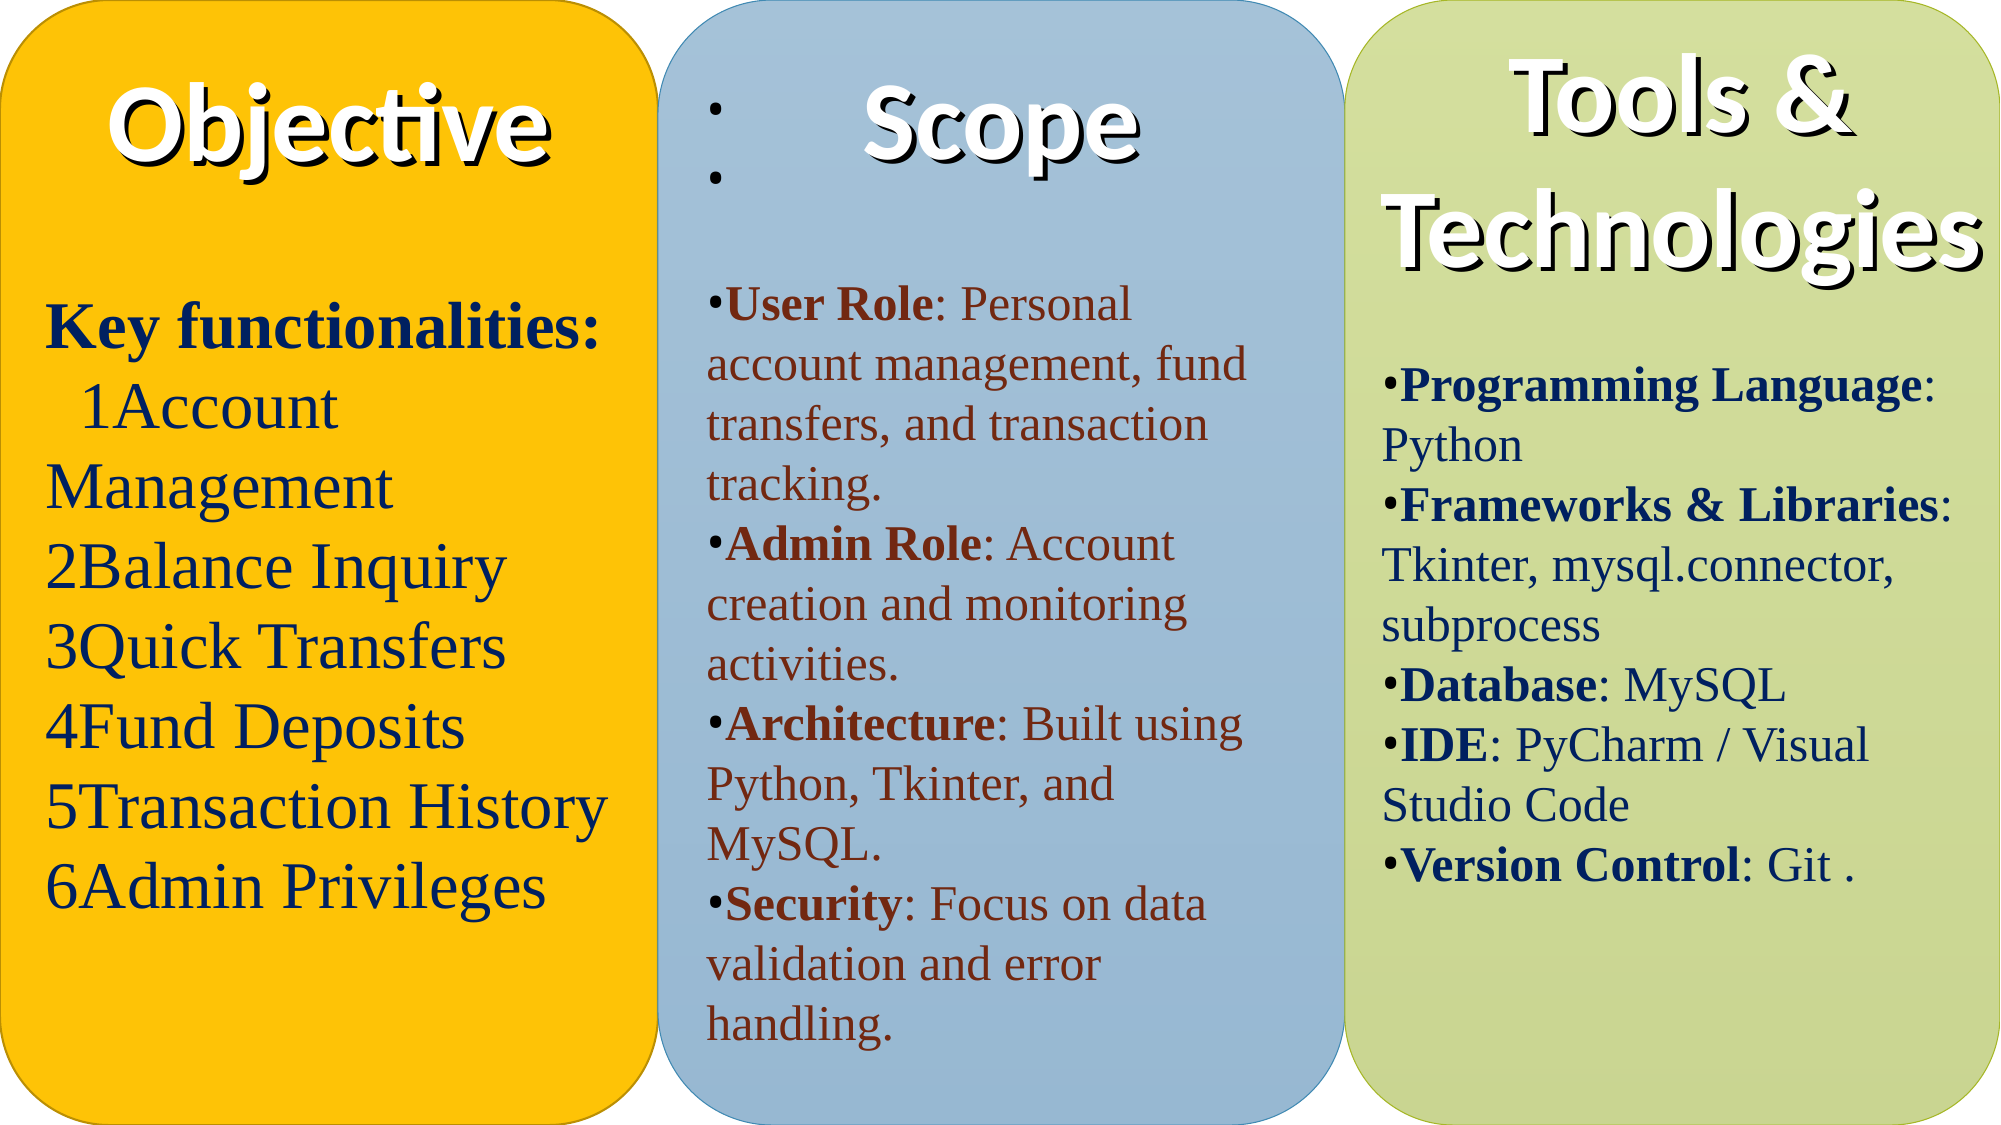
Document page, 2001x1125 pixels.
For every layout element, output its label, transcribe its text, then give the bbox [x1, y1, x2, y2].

text_box Scope [848, 39, 1155, 190]
text_box [1344, 45, 2000, 1125]
text_box Key functionalities: 1Account Management 2Balance Inquiry 3Quick Transfers 4Fund Deposits 5Transaction History 6Admin Privileges [31, 275, 640, 929]
text_box User Role: Personal account management, fund transfers, and transaction tracking. Admin Role: Account creation and monitoring activities. Architecture: Built using Python, Tkinter, and MySQL. Security: Focus on data validation and error handling. [657, 0, 1345, 1125]
text_box Programming Language: Python Frameworks & Libraries: Tkinter, mysql.connector, subprocess Database: MySQL IDE: PyCharm / Visual Studio Code Version Control: Git . [1366, 344, 2000, 899]
text_box [0, 0, 658, 1125]
text_box Tools & Technologies [1365, 12, 1997, 297]
text_box Objective [92, 42, 566, 192]
text_box [1404, 0, 1941, 12]
